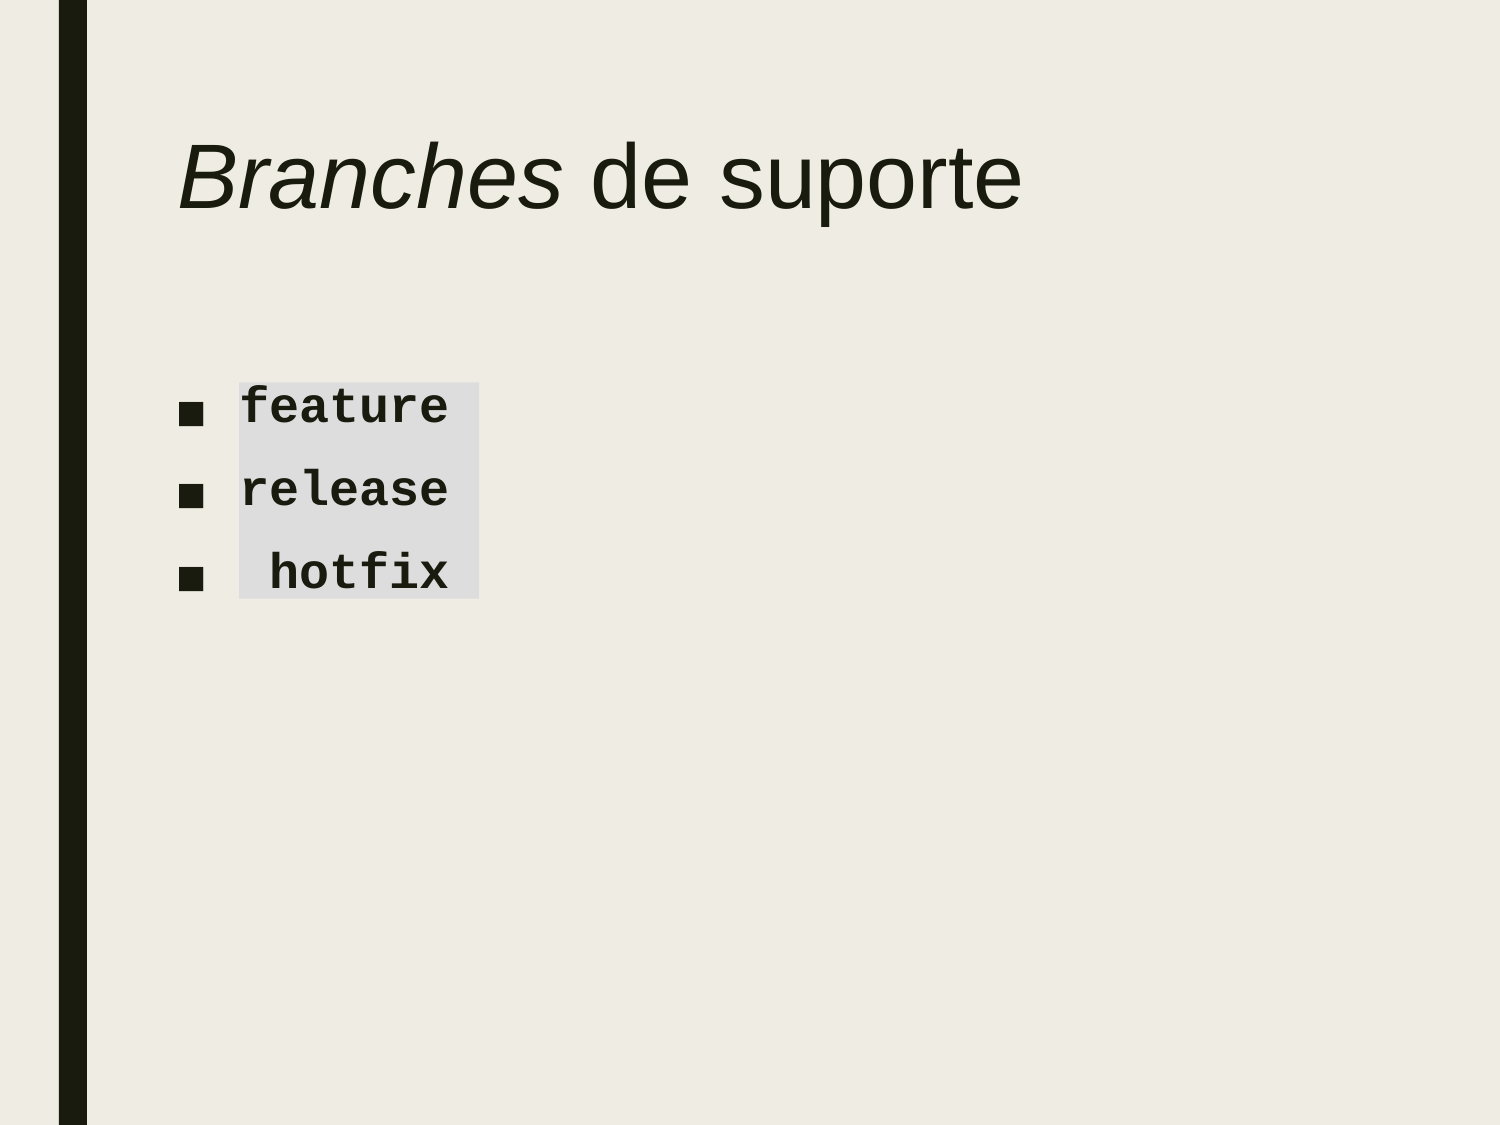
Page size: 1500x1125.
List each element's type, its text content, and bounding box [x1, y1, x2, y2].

text_box feature release hotfix [239, 382, 480, 599]
text_box ■ ■ ■ [174, 354, 206, 605]
title Branches de suporte [174, 114, 1026, 305]
